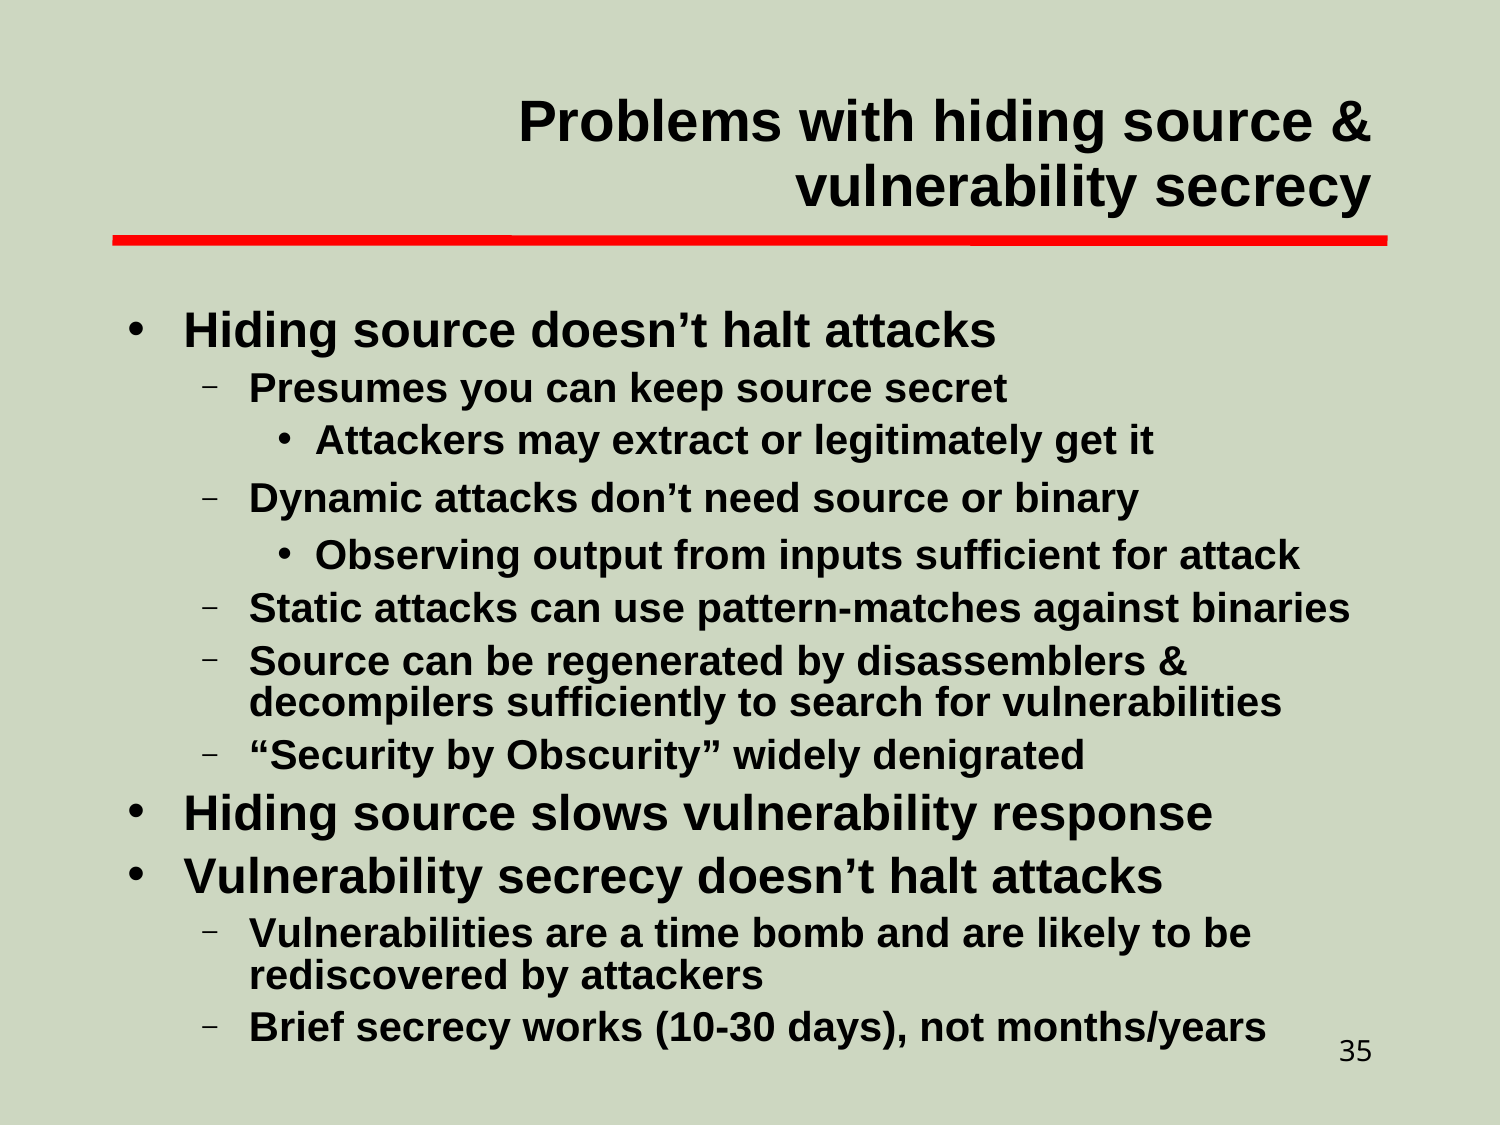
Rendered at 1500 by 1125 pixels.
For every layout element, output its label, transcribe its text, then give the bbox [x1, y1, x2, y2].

title Problems with hiding source & vulnerability secrecy [337, 81, 1388, 228]
list Hiding source doesn’t halt attacks Presumes you can keep source secret Attackers may extract or legitimately get it Dynamic attacks don’t need source or binary Observing output from inputs sufficient for attack Static attacks can use pattern-matches against binaries Source can be regenerated by disassemblers & decompilers sufficiently to search for vulnerabilities “Security by Obscurity” widely denigrated Hiding source slows vulnerability response Vulnerability secrecy doesn’t halt attacks Vulnerabilities are a time bomb and are likely to be rediscovered by attackers Brief secrecy works (10-30 days), not months/years [112, 299, 1388, 1062]
